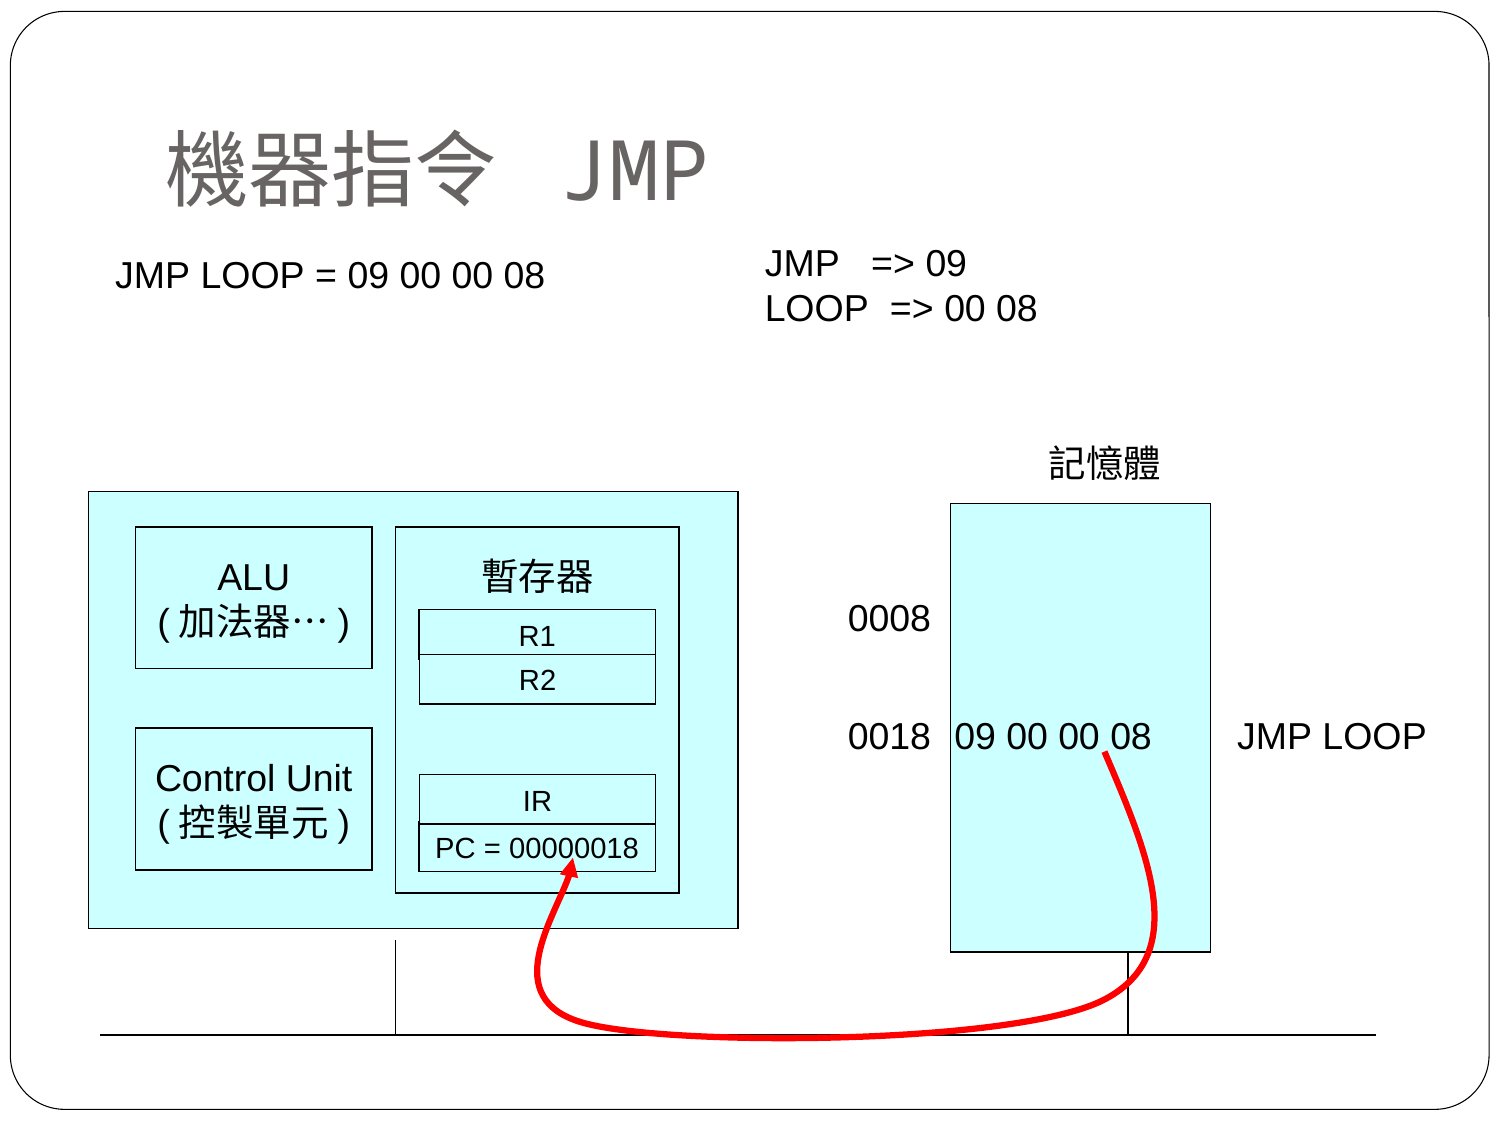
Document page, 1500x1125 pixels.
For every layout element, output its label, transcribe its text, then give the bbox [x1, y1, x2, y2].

text_box R2 [419, 654, 656, 704]
text_box R1 [419, 609, 656, 654]
text_box PC = 00000018 [419, 825, 656, 872]
text_box JMP LOOP [1222, 704, 1447, 765]
text_box 0018 [833, 704, 946, 765]
text_box ALU (加法器…) [135, 527, 372, 669]
text_box 09 00 00 08 [946, 704, 1167, 765]
text_box [950, 765, 1151, 953]
title 機器指令 JMP [150, 44, 1426, 233]
text_box 暫存器 [395, 527, 680, 894]
text_box Control Unit (控製單元) [135, 728, 372, 870]
text_box [88, 491, 739, 929]
text_box [950, 503, 1211, 953]
text_box JMP LOOP = 09 00 00 08 [100, 243, 561, 304]
text_box JMP => 09 LOOP => 00 08 [750, 231, 1054, 338]
text_box IR [419, 774, 656, 825]
text_box 記憶體 [1033, 432, 1176, 493]
text_box 0008 [833, 586, 946, 647]
